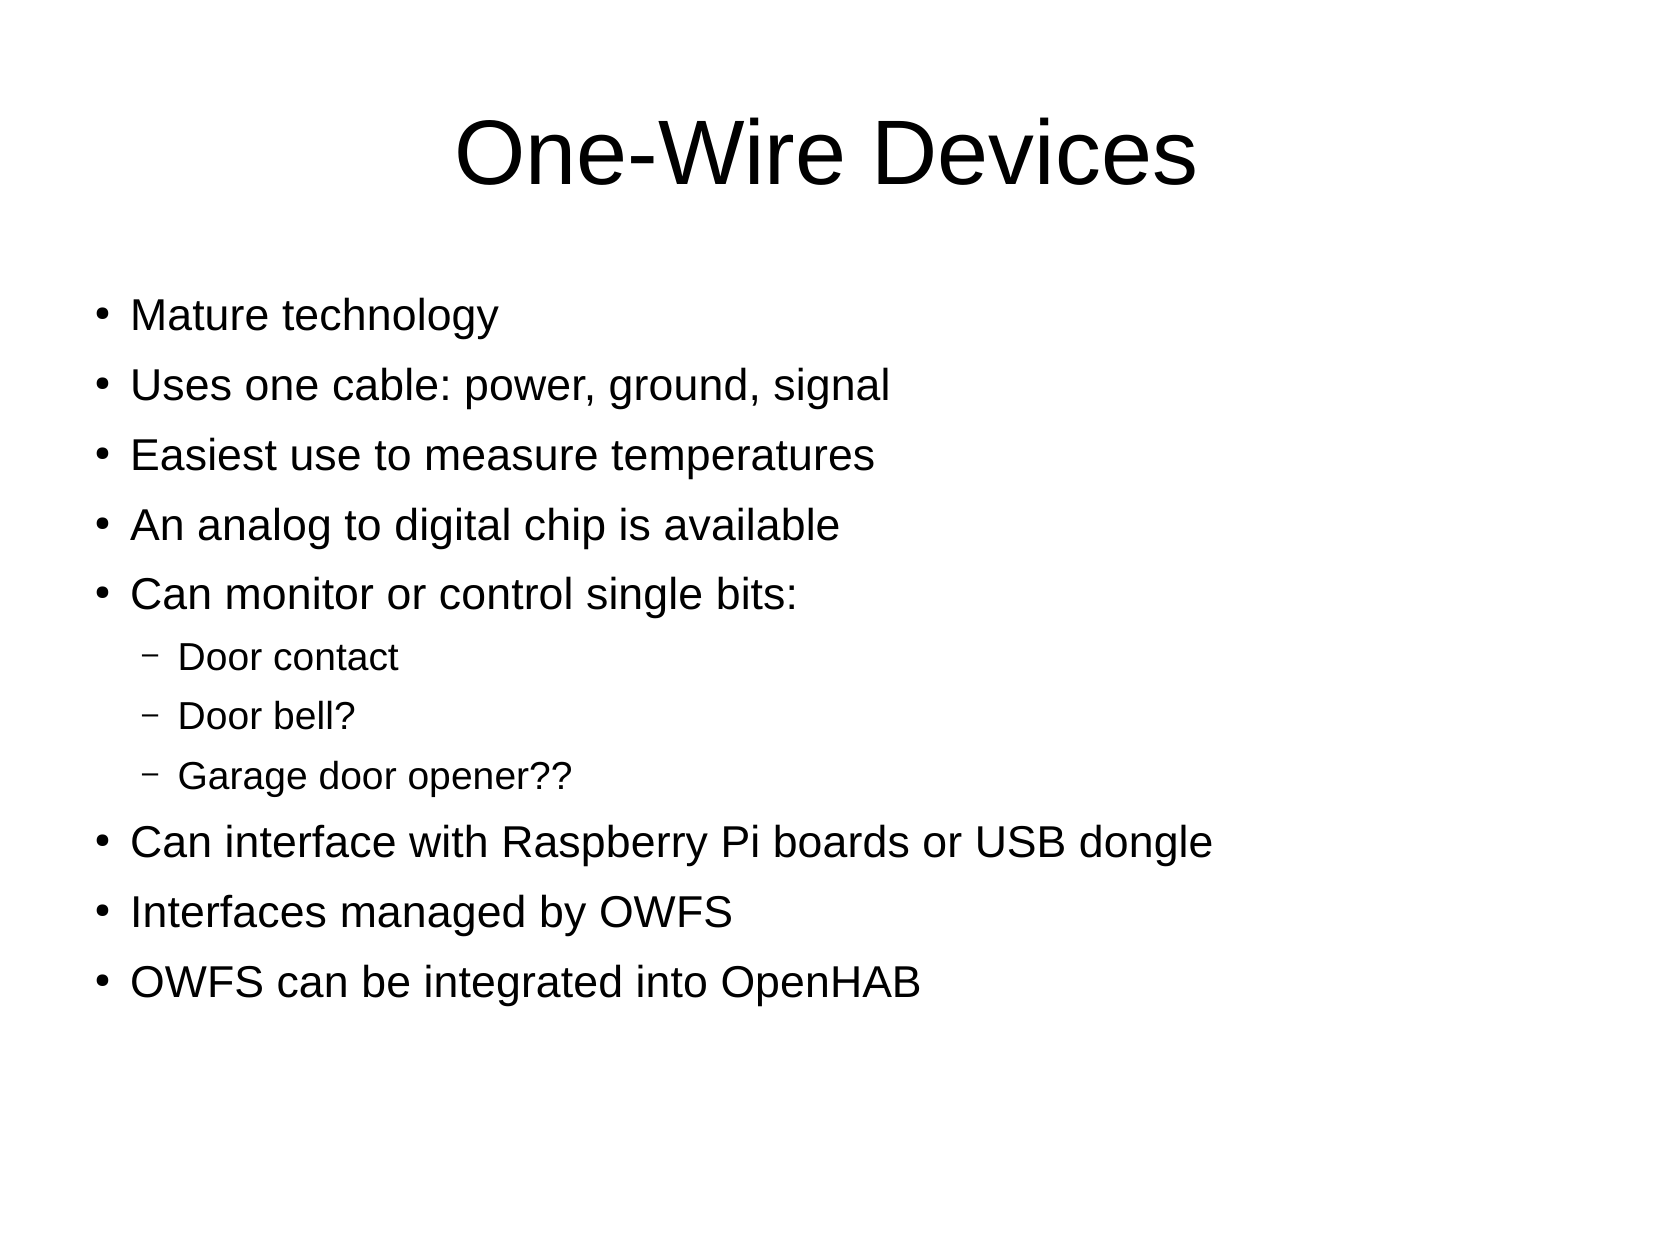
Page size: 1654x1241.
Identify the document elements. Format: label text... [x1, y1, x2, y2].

list Mature technology Uses one cable: power, ground, signal Easiest use to measure temperatures An analog to digital chip is available Can monitor or control single bits: Door contact Door bell? Garage door opener?? Can interface with Raspberry Pi boards or USB dongle Interfaces managed by OWFS OWFS can be integrated into OpenHAB [82, 290, 1571, 1010]
title One-Wire Devices [82, 49, 1571, 257]
